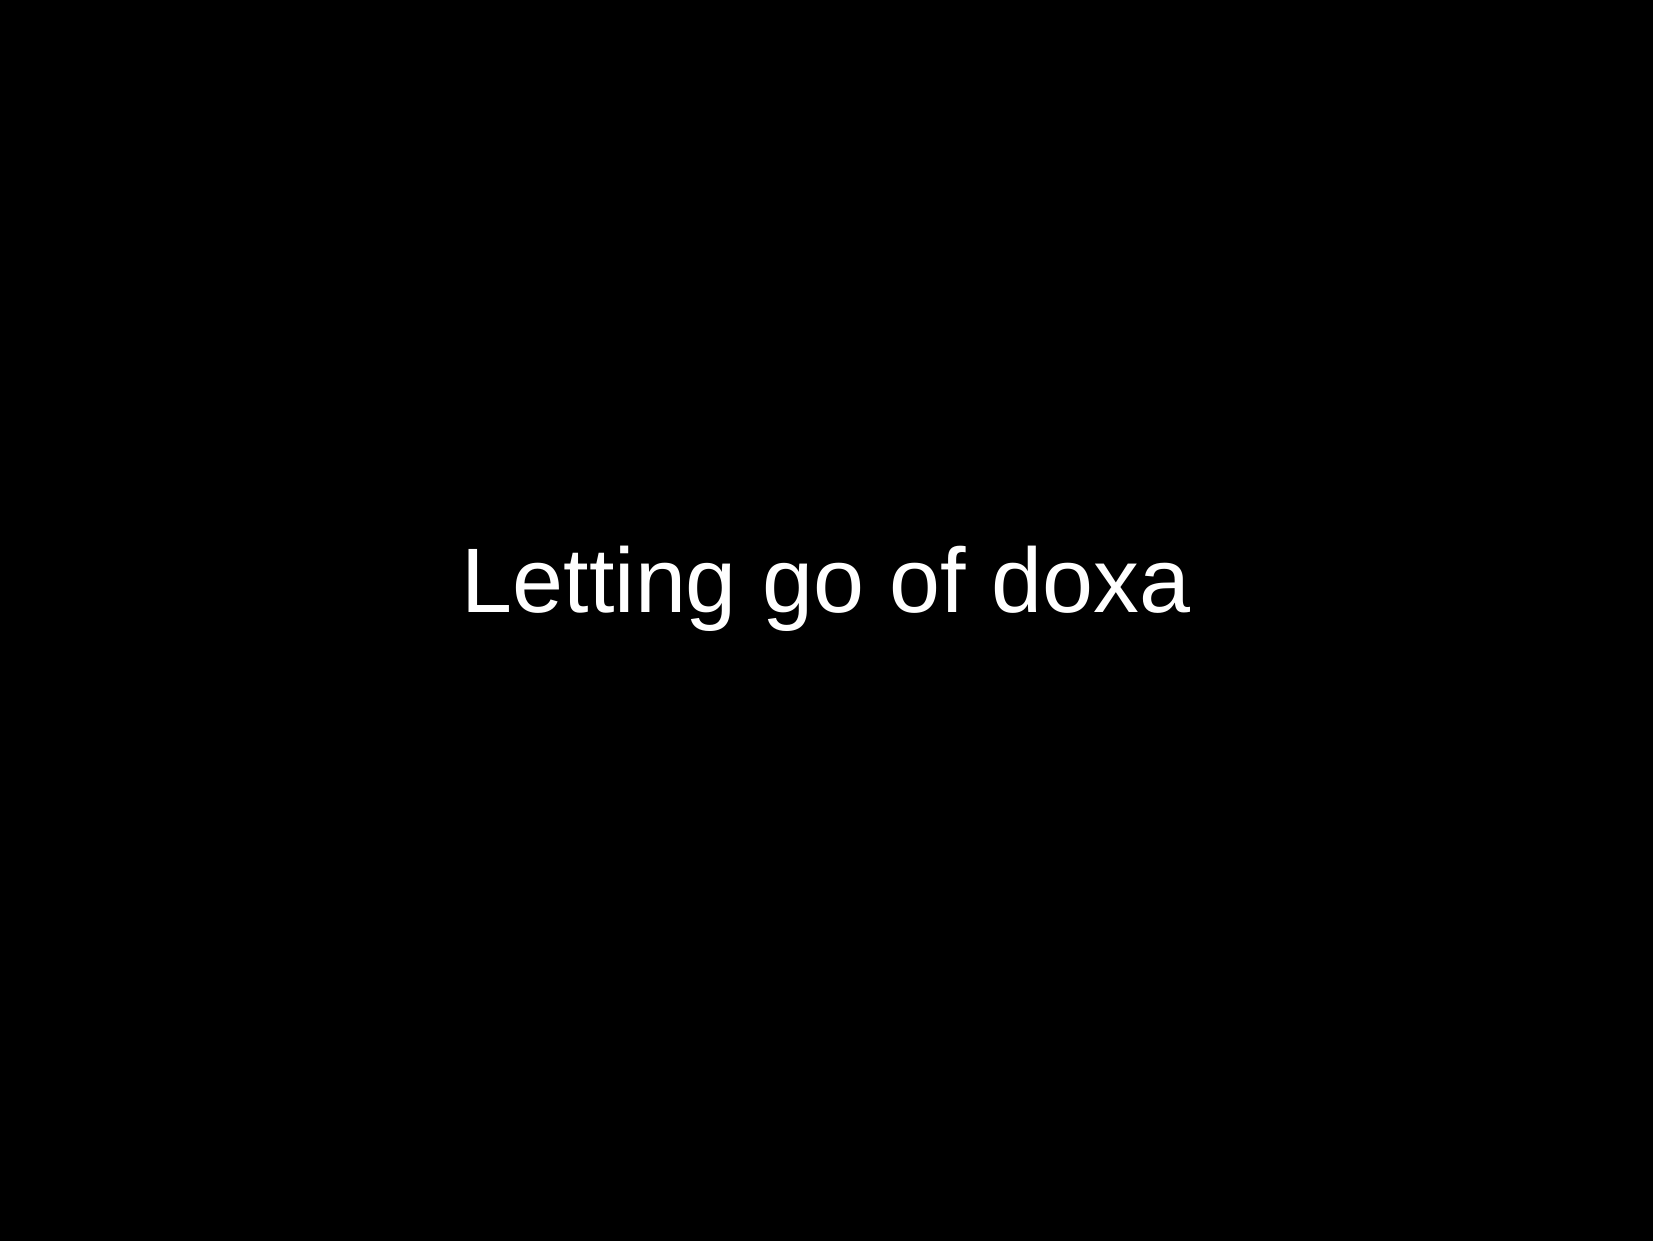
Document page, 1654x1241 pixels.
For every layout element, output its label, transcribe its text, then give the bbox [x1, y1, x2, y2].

title Letting go of doxa [82, 476, 1571, 684]
